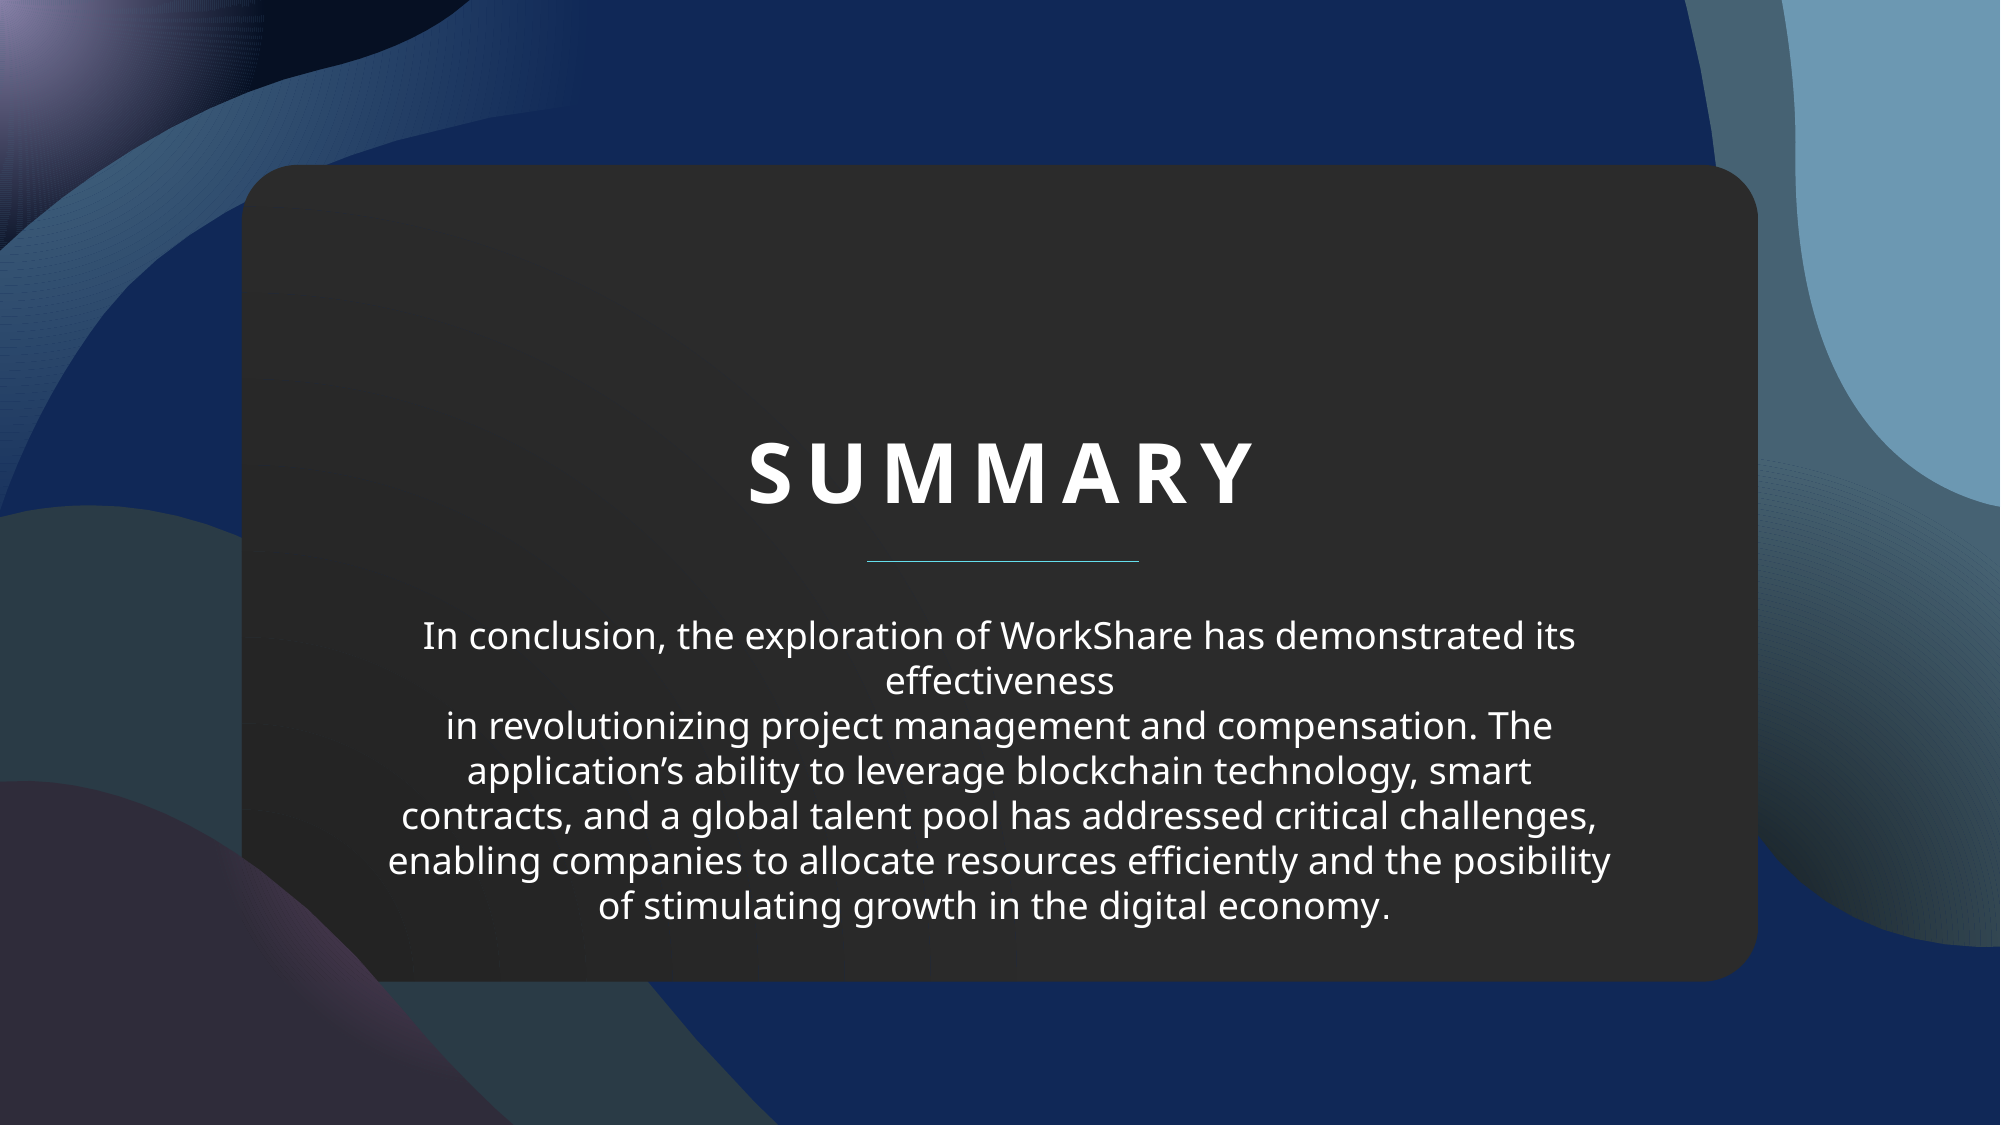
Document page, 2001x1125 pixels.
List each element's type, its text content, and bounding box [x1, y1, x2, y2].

subtitle In conclusion, the exploration of WorkShare has demonstrated its effectiveness in revolutionizing project management and compensation. The application’s ability to leverage blockchain technology, smart contracts, and a global talent pool has addressed critical challenges, enabling companies to allocate resources efficiently and the posibility of stimulating growth in the digital economy. [365, 604, 1635, 791]
title SUMMARY [365, 353, 1635, 530]
